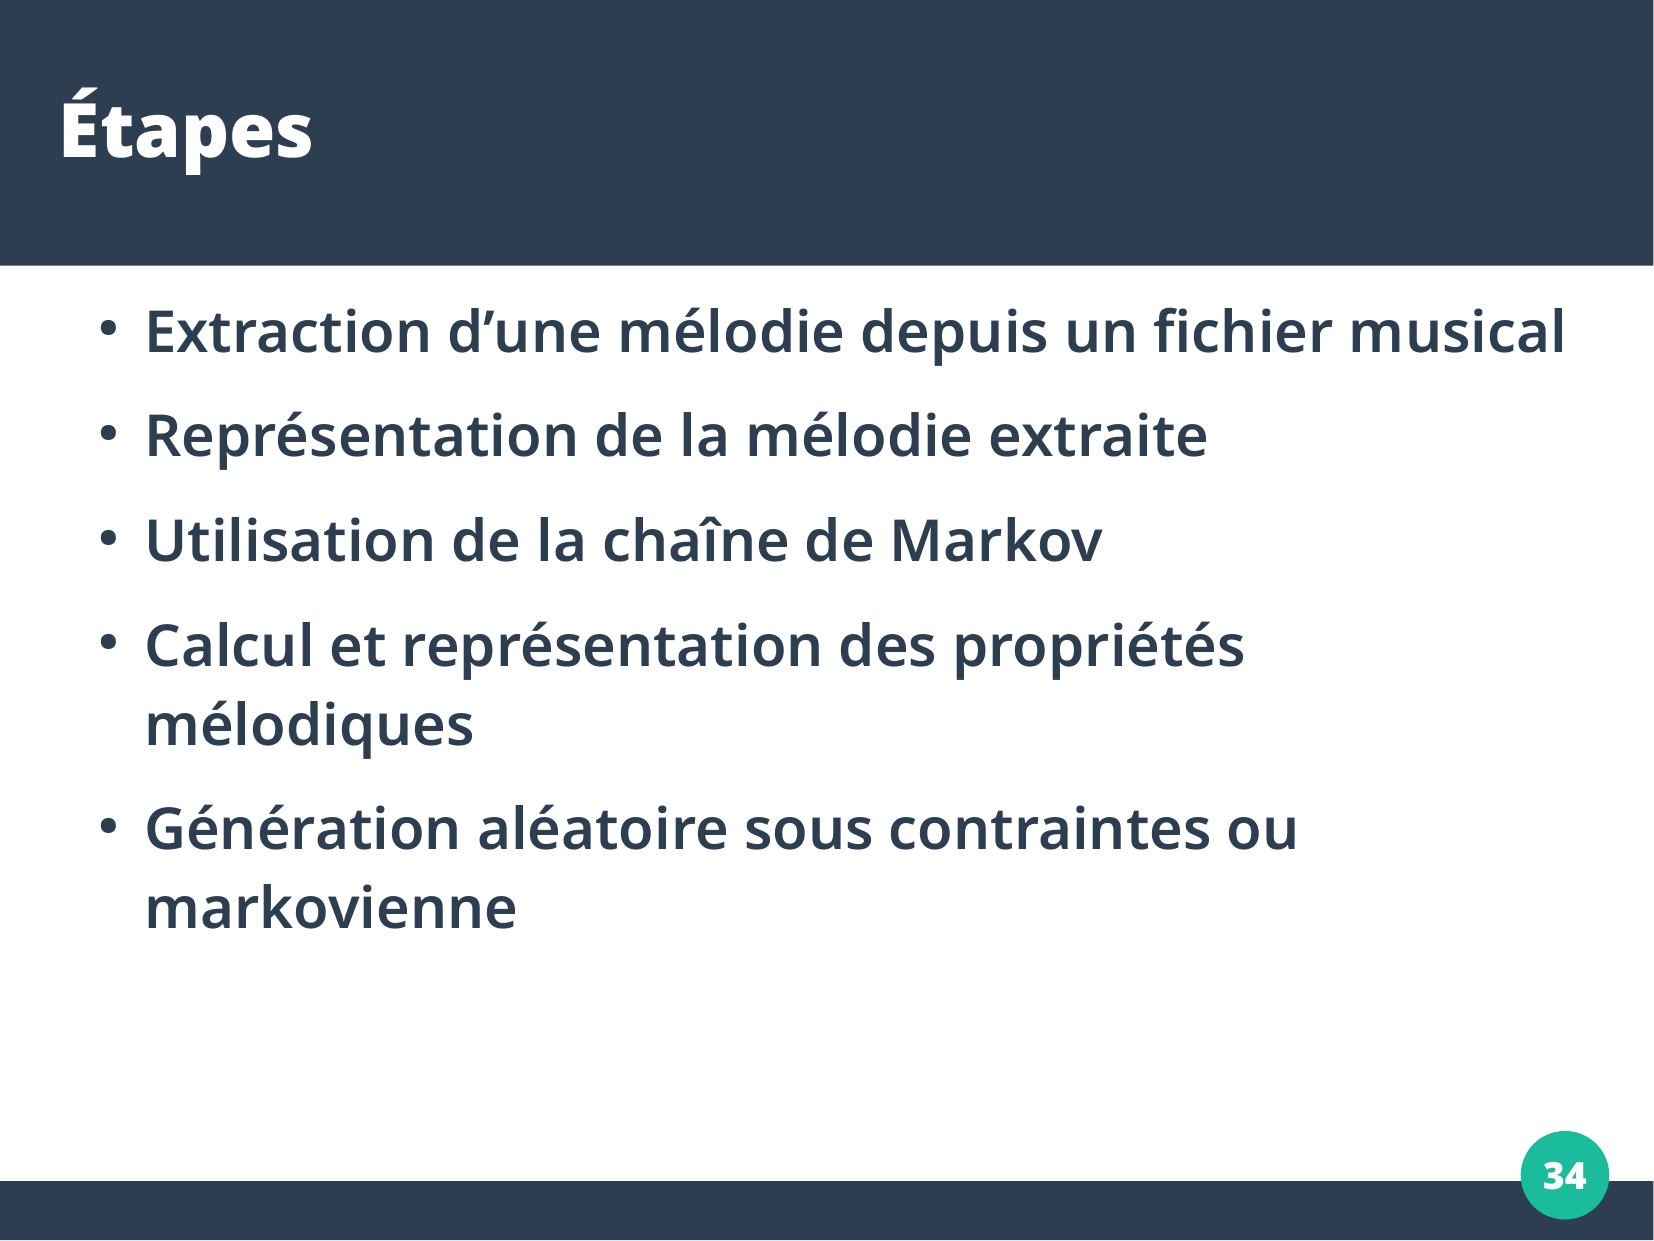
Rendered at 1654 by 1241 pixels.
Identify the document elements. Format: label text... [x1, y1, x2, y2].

list Extraction d’une mélodie depuis un fichier musical Représentation de la mélodie extraite Utilisation de la chaîne de Markov Calcul et représentation des propriétés mélodiques Génération aléatoire sous contraintes ou markovienne [82, 290, 1571, 1010]
title Étapes [59, 49, 1595, 207]
